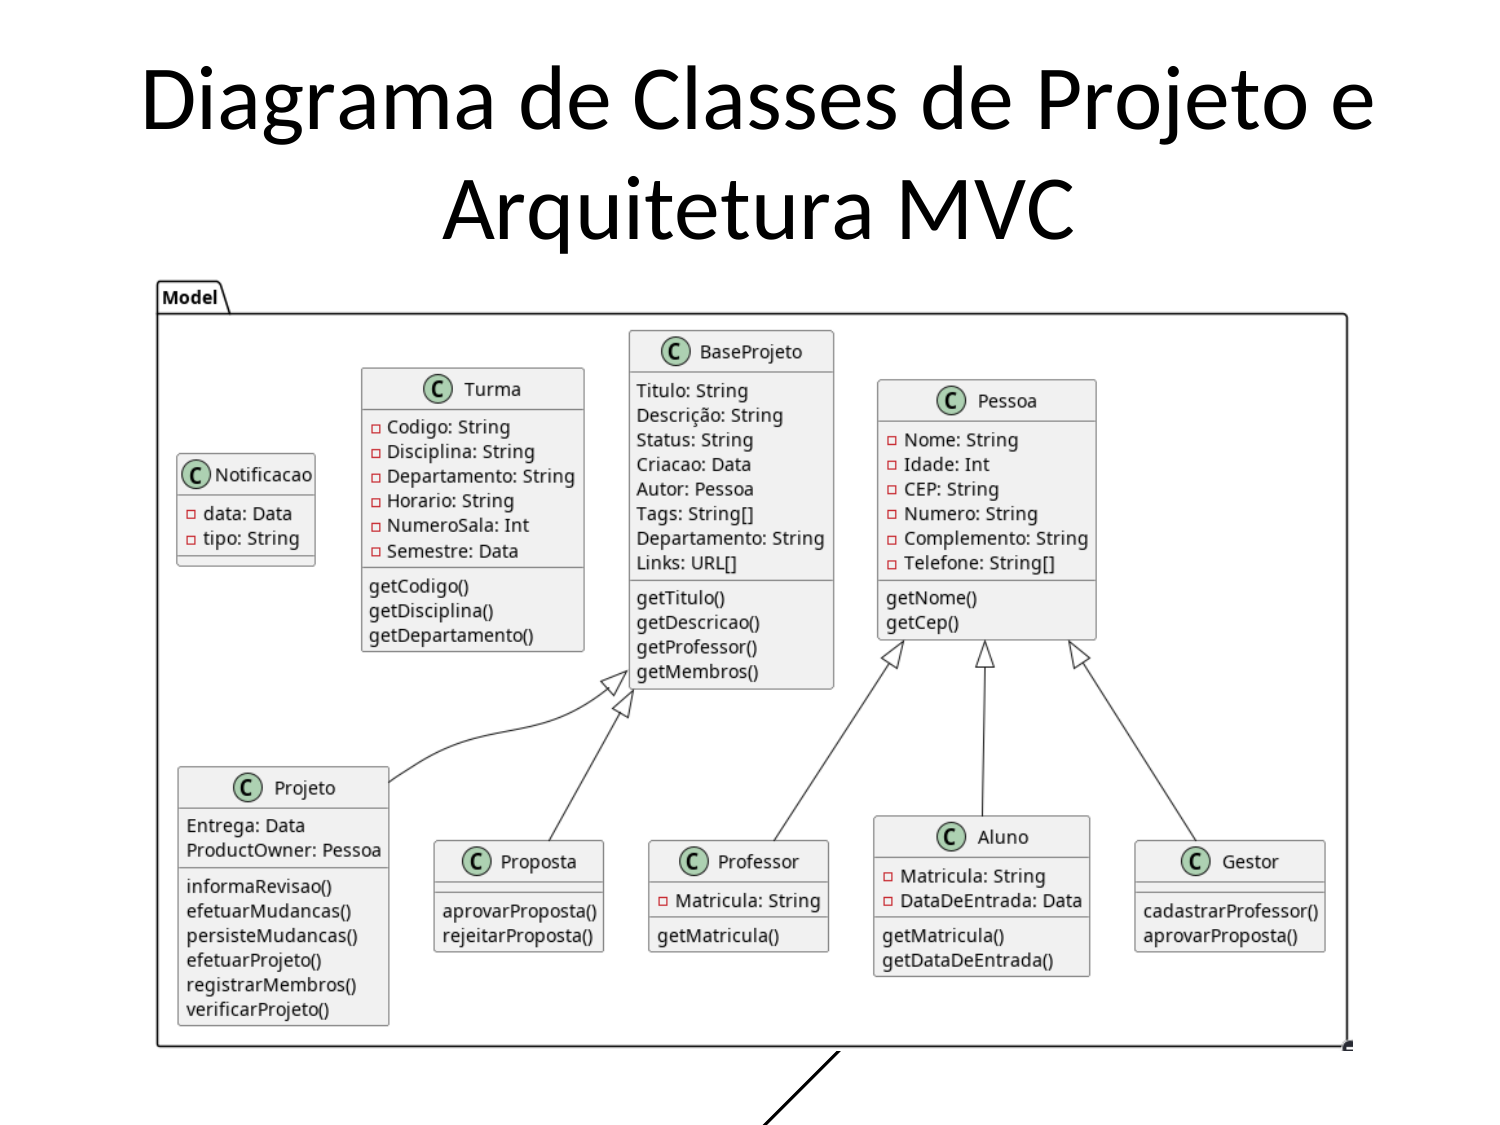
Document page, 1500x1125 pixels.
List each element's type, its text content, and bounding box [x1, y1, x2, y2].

picture [153, 277, 1353, 1051]
title Diagrama de Classes de Projeto e Arquitetura MVC [27, 30, 1491, 266]
